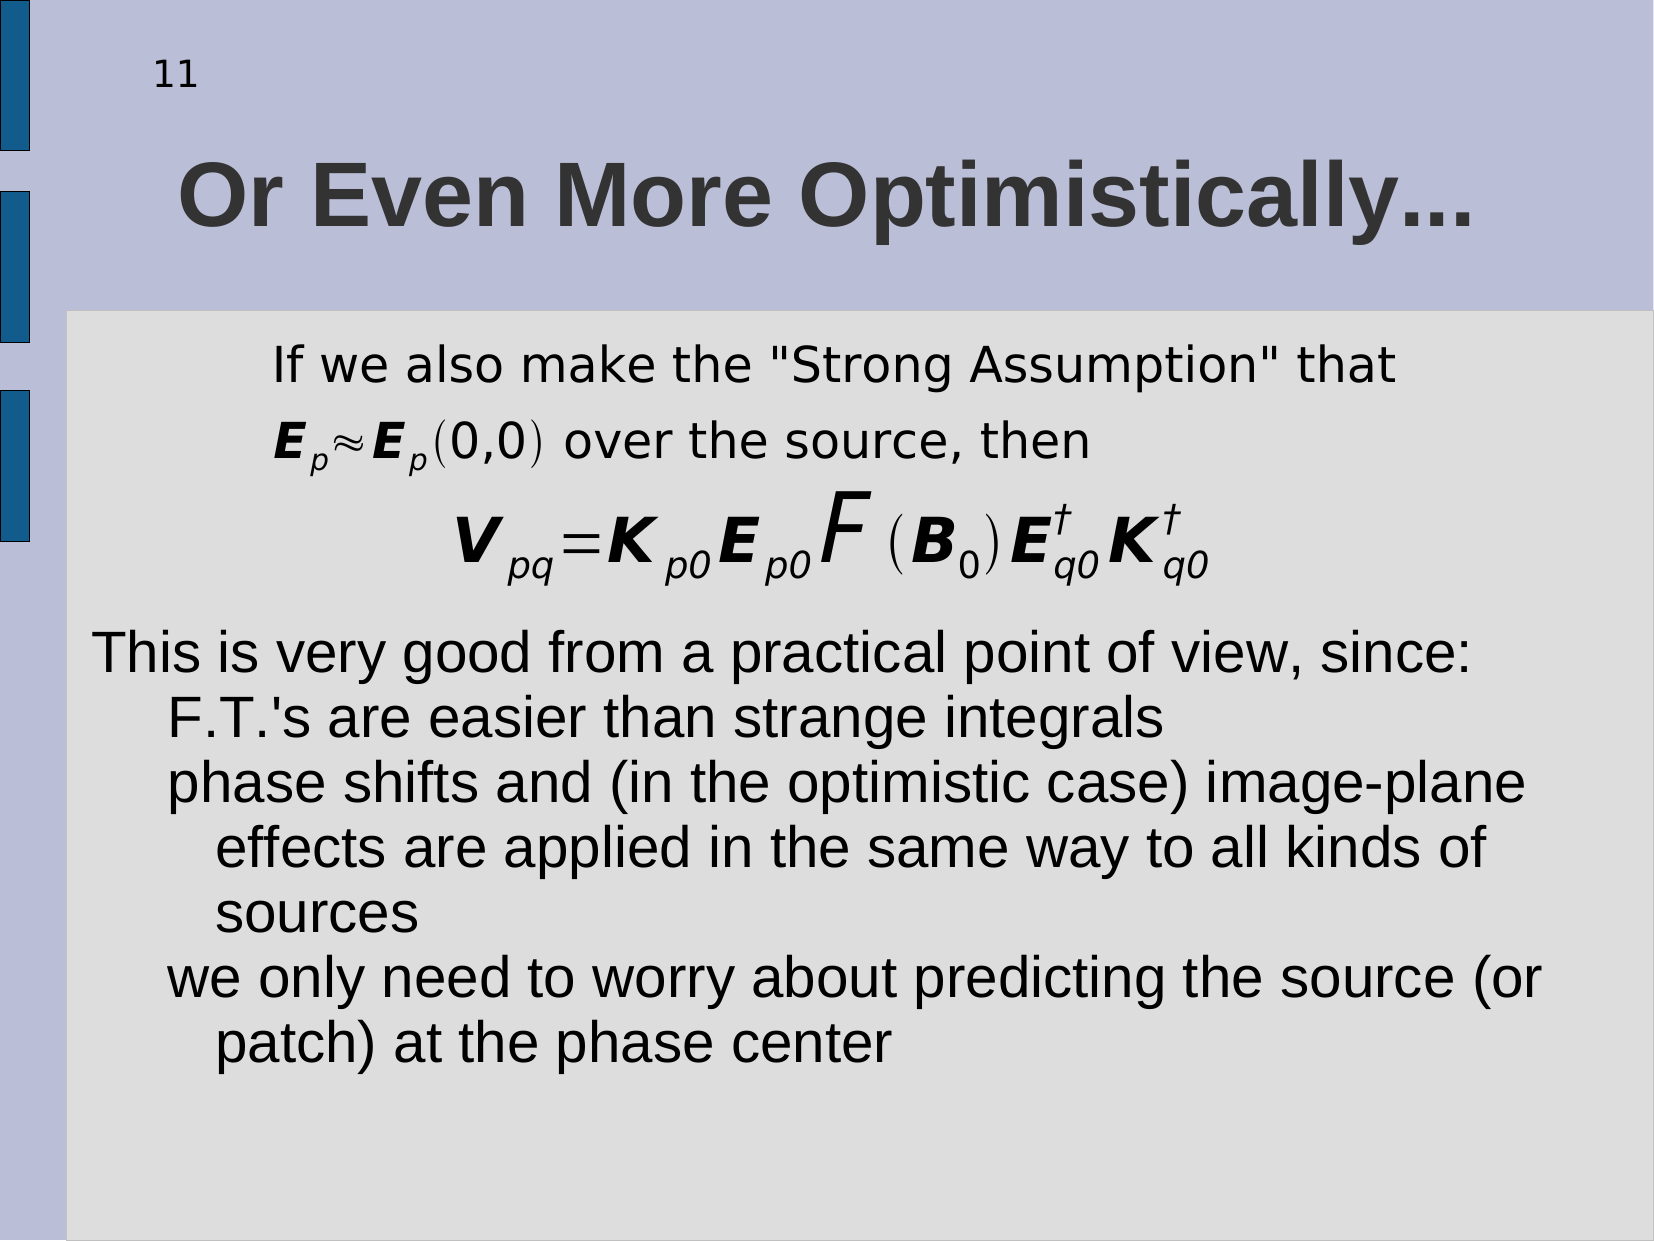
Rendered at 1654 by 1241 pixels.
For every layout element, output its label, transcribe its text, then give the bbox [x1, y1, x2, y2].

title Or Even More Optimistically... [121, 87, 1534, 302]
text_box <number> [139, 45, 374, 119]
text_box This is very good from a practical point of view, since: F.T.'s are easier than strange integrals phase shifts and (in the optimistic case) image-plane effects are applied in the same way to all kinds of sources we only need to worry about predicting the source (or patch) at the phase center [73, 620, 1625, 1163]
chart [265, 324, 1396, 588]
